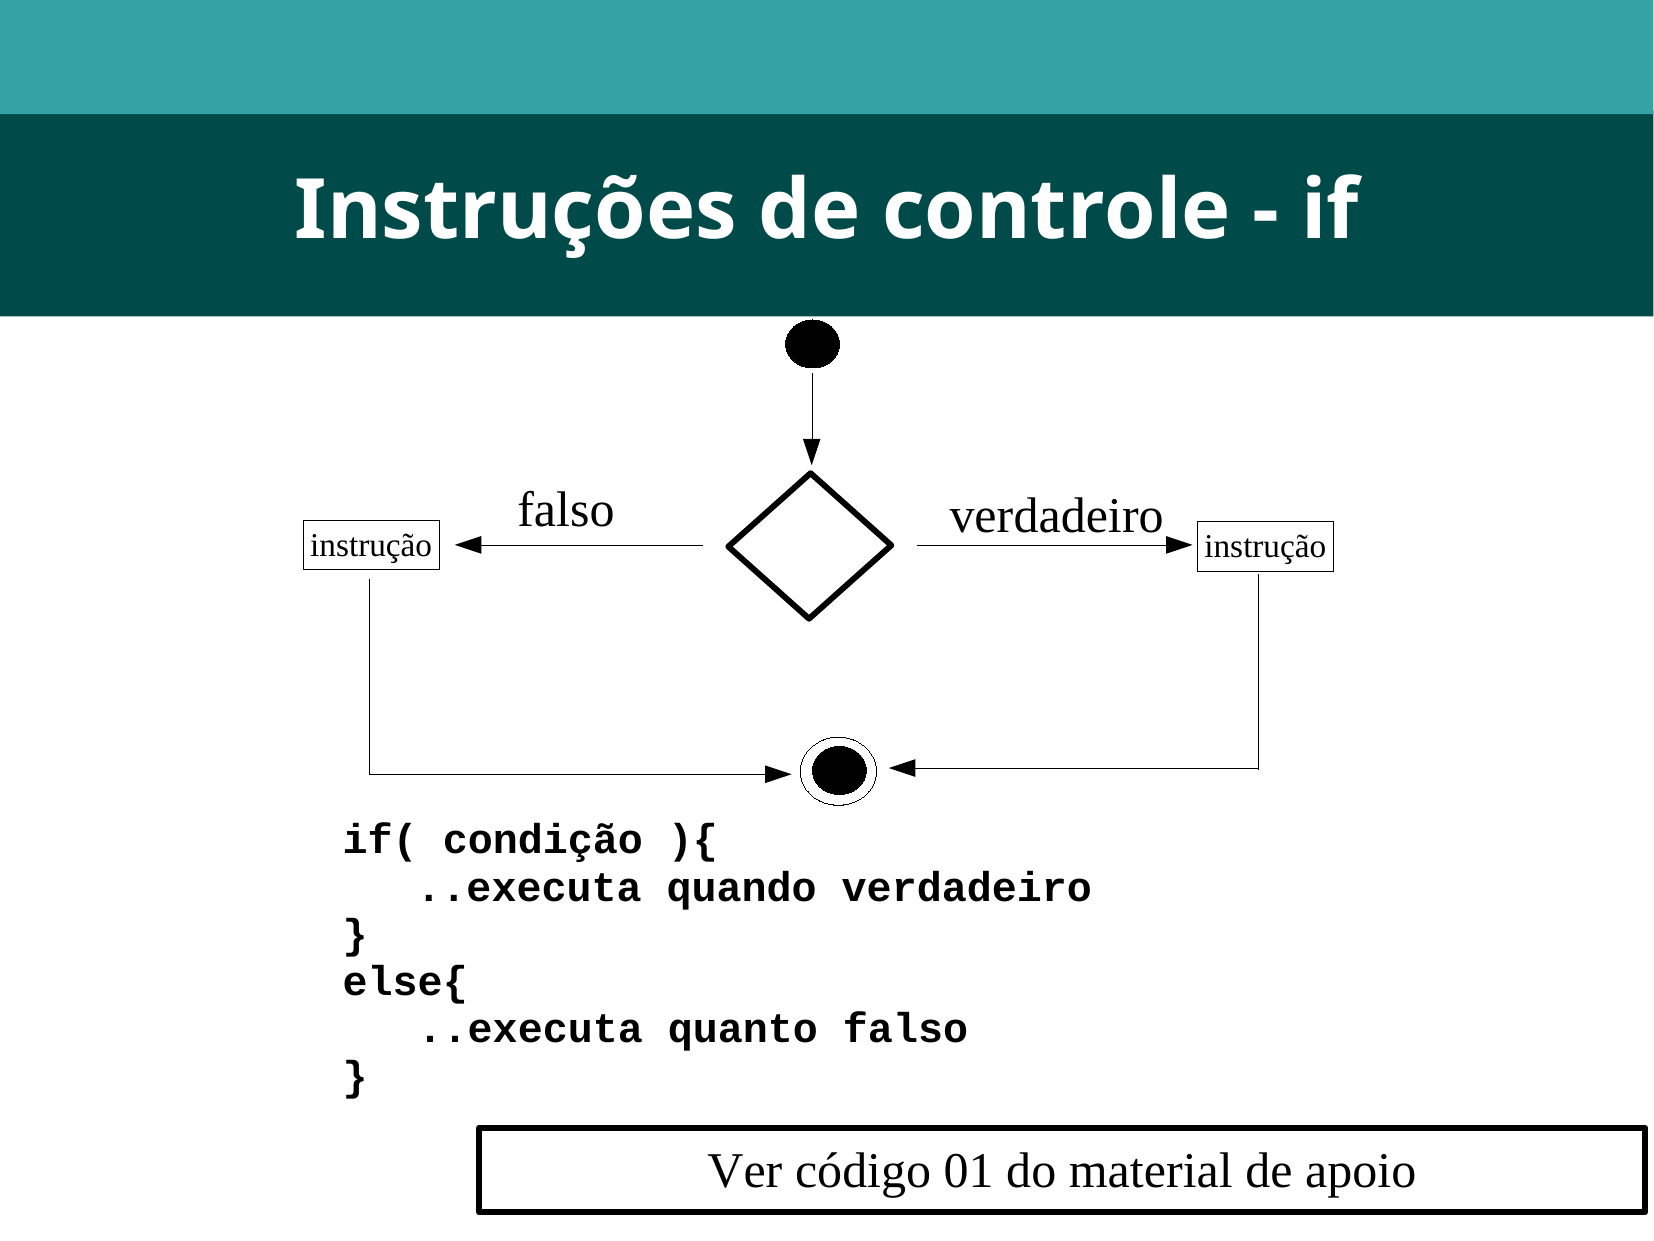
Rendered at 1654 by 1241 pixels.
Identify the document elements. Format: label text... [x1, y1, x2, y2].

text_box falso [517, 481, 615, 540]
text_box verdadeiro [949, 487, 1164, 547]
text_box [785, 319, 840, 368]
title Instruções de controle - if [121, 102, 1534, 311]
text_box [812, 746, 867, 795]
text_box if( condição ){ ..executa quando verdadeiro } else{ ..executa quanto falso } [342, 819, 1529, 1106]
text_box Ver código 01 do material de apoio [479, 1127, 1646, 1213]
text_box instrução [1197, 521, 1334, 572]
text_box [728, 473, 892, 619]
text_box instrução [303, 520, 440, 570]
